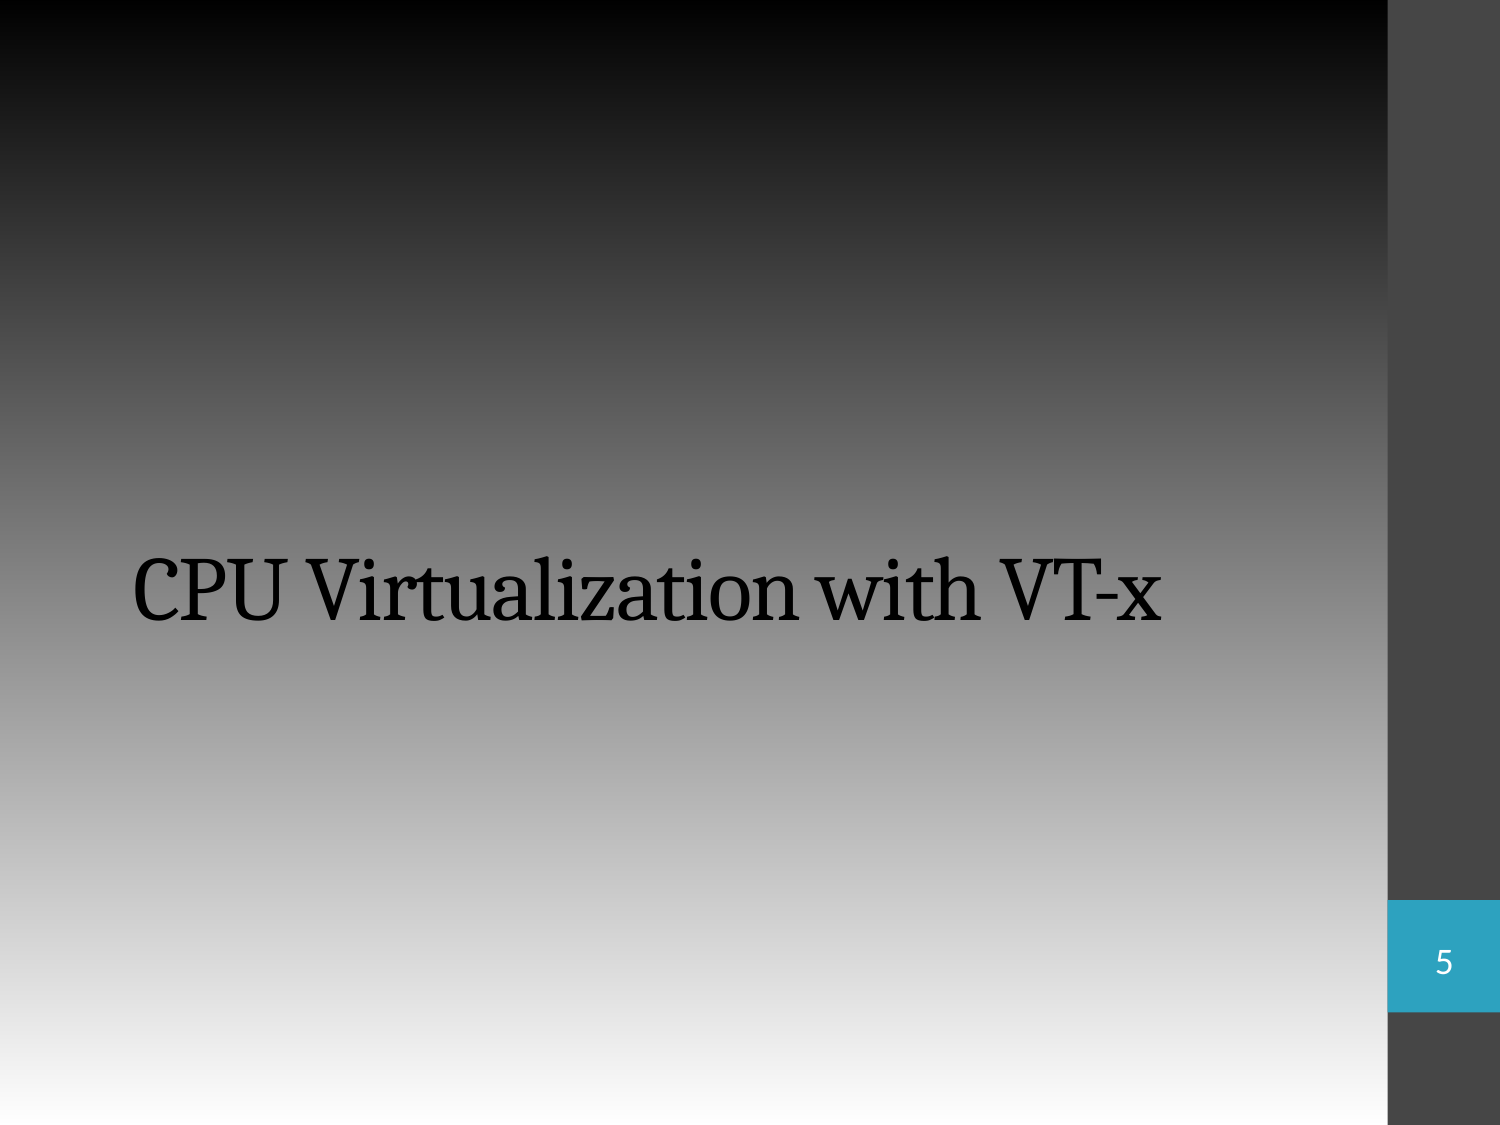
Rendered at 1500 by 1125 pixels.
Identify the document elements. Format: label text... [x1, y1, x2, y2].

title CPU Virtualization with VT-x [118, 520, 1375, 713]
slide_number <numéro> [1399, 926, 1490, 992]
